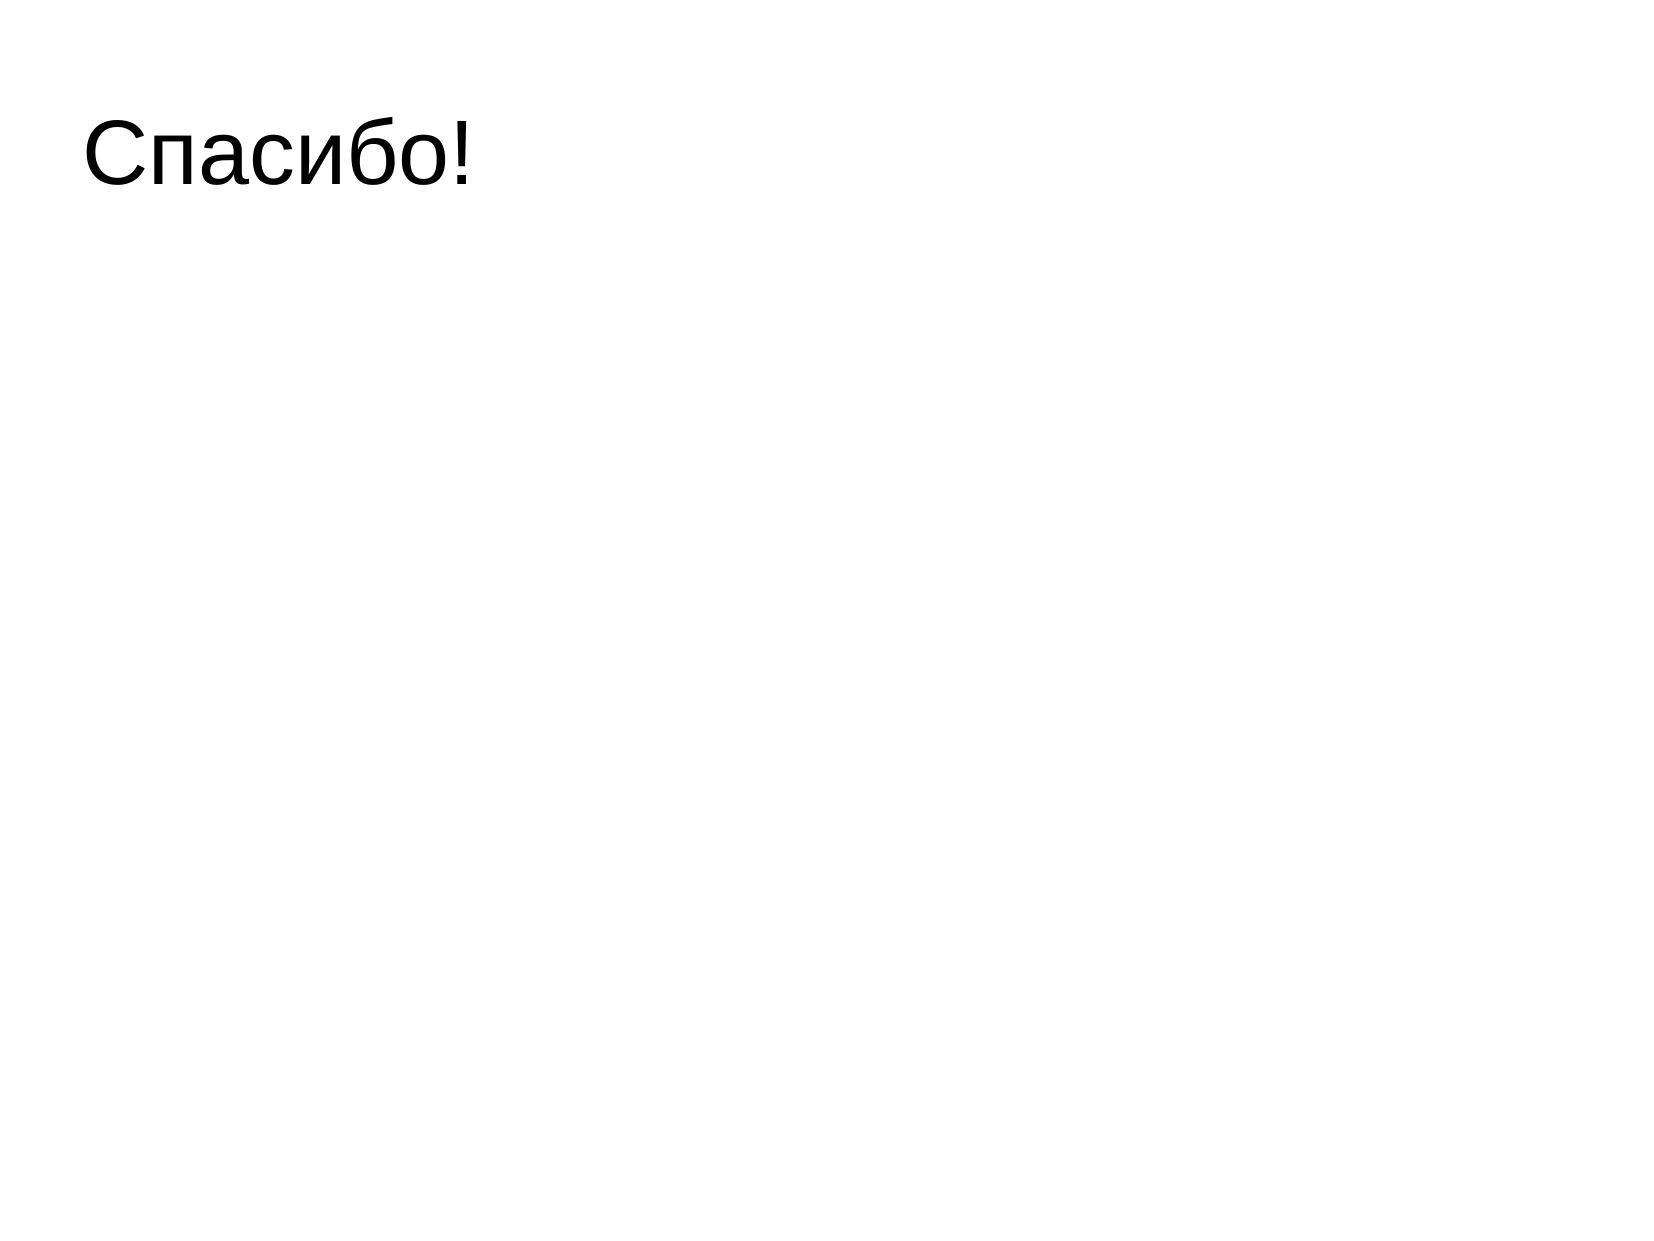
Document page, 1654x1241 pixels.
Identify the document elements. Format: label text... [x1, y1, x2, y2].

title Спасибо! [82, 49, 1571, 257]
